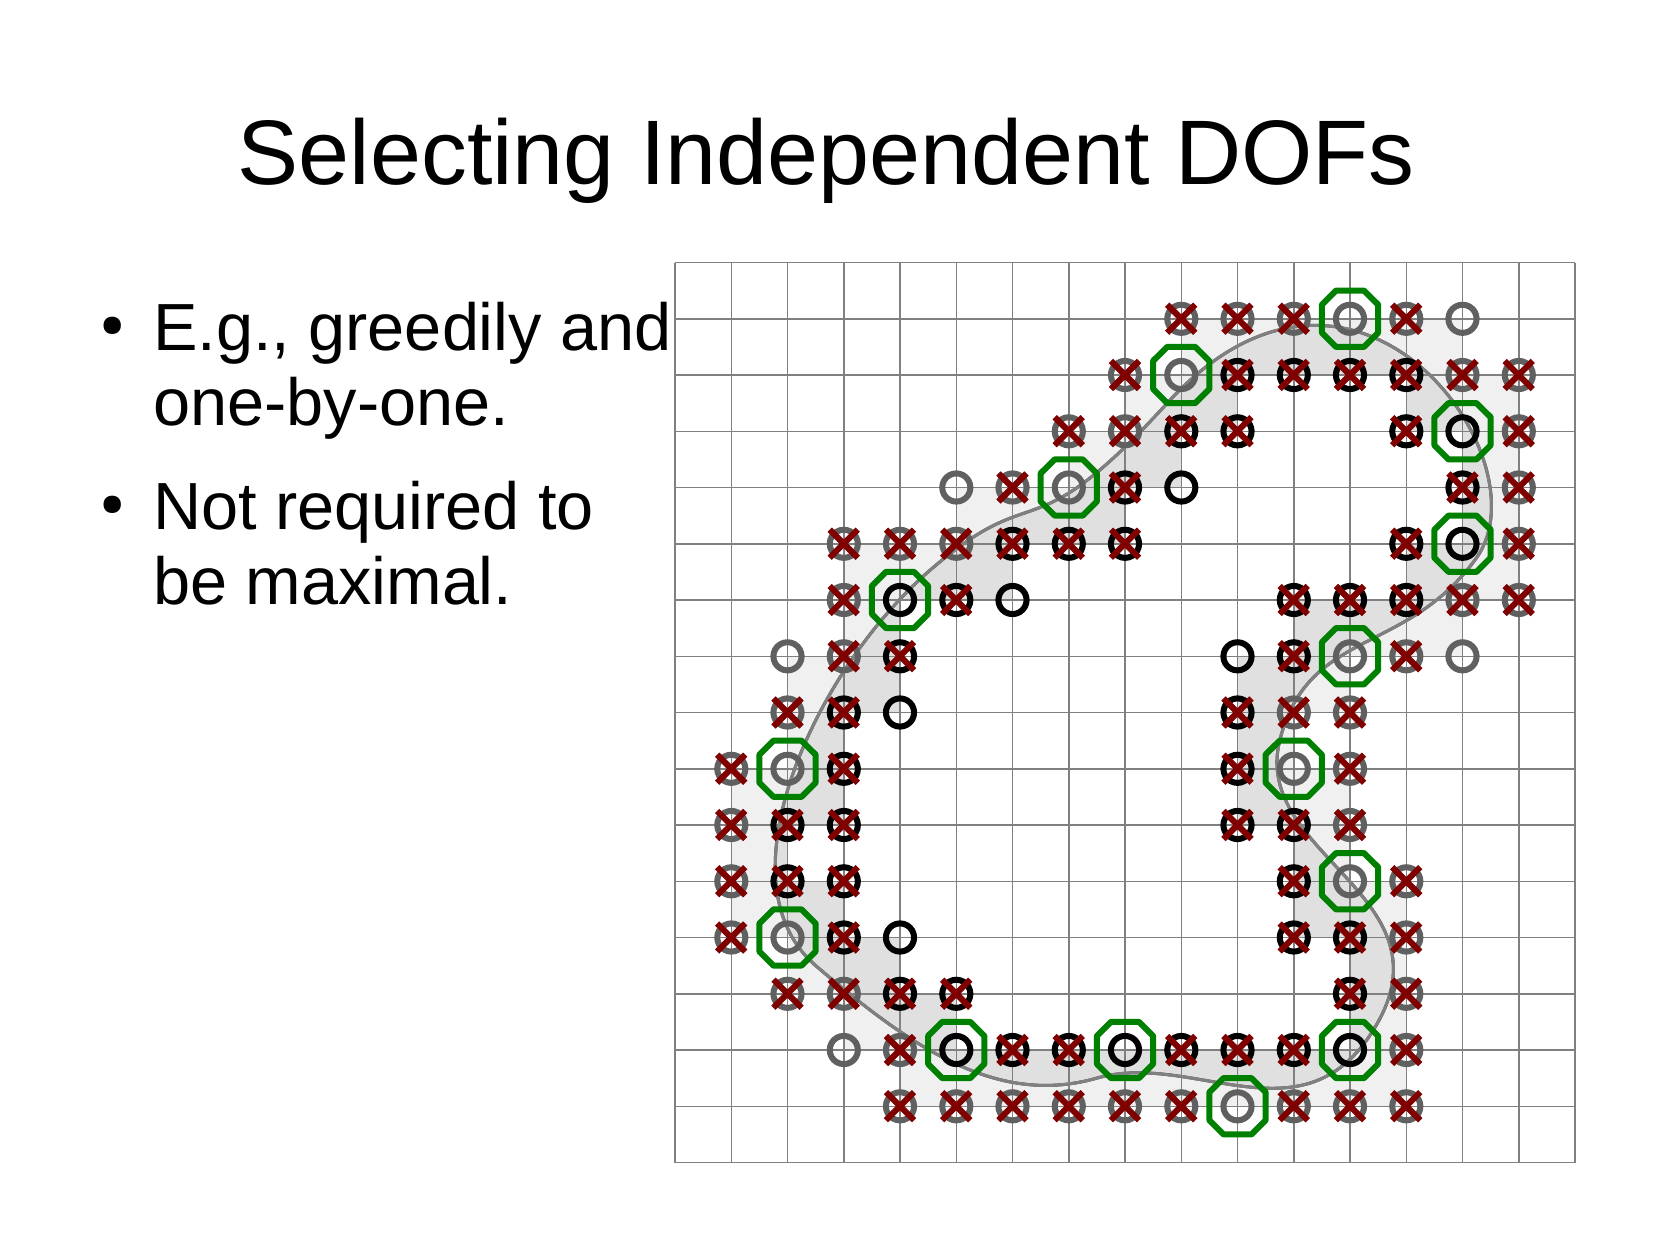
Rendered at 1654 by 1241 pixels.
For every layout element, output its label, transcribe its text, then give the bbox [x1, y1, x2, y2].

text_box [1295, 657, 1318, 695]
text_box [1351, 376, 1406, 431]
text_box [1013, 770, 1068, 824]
text_box [1295, 770, 1318, 793]
text_box [890, 590, 899, 599]
text_box [890, 938, 899, 948]
text_box [901, 657, 956, 712]
text_box [1126, 1040, 1135, 1049]
text_box [845, 938, 899, 993]
text_box [1182, 770, 1237, 824]
text_box [1013, 601, 1068, 656]
text_box [1100, 1025, 1124, 1049]
text_box [901, 770, 956, 824]
text_box [1283, 728, 1293, 737]
text_box [1325, 882, 1349, 906]
text_box [861, 995, 899, 1028]
text_box [982, 1051, 1012, 1080]
text_box [1182, 995, 1237, 1049]
text_box [1351, 545, 1406, 599]
text_box [1407, 488, 1462, 543]
text_box [1452, 432, 1462, 442]
text_box [1310, 826, 1349, 855]
text_box [1126, 488, 1181, 543]
text_box [1182, 657, 1237, 712]
text_box [1182, 938, 1237, 993]
text_box [1364, 642, 1375, 656]
text_box [1452, 533, 1462, 543]
text_box [1238, 882, 1293, 937]
text_box [1279, 744, 1293, 758]
text_box [845, 770, 899, 824]
text_box [1295, 488, 1349, 543]
text_box [1463, 545, 1473, 554]
text_box [1351, 1051, 1375, 1075]
text_box [845, 545, 899, 599]
text_box [1295, 770, 1304, 779]
text_box [1182, 1051, 1237, 1080]
text_box [1463, 533, 1473, 543]
text_box [1238, 770, 1287, 824]
text_box [1380, 624, 1406, 656]
text_box [957, 826, 1012, 881]
text_box [845, 713, 899, 768]
text_box [1351, 341, 1405, 374]
text_box [1325, 632, 1349, 656]
text_box [925, 559, 956, 599]
text_box [1282, 782, 1293, 793]
text_box [875, 575, 899, 599]
text_box [1182, 320, 1237, 359]
text_box [957, 488, 1012, 535]
text_box [1422, 601, 1431, 608]
text_box [1115, 1040, 1124, 1049]
text_box [1452, 421, 1462, 431]
text_box [957, 995, 1012, 1049]
text_box [1182, 488, 1237, 543]
text_box [789, 770, 812, 793]
text_box [974, 520, 1012, 543]
text_box [1269, 1090, 1280, 1106]
text_box [1295, 601, 1349, 656]
text_box [901, 995, 956, 1045]
text_box [788, 938, 794, 948]
text_box [946, 1051, 956, 1060]
text_box [788, 744, 801, 754]
text_box [1325, 864, 1336, 881]
text_box [790, 928, 798, 937]
text_box [901, 575, 916, 585]
text_box [1363, 882, 1375, 900]
text_box [901, 713, 910, 723]
text_box [901, 601, 910, 610]
text_box [845, 1040, 854, 1049]
text_box [1438, 432, 1462, 456]
text_box [1337, 1067, 1349, 1075]
text_box [1325, 328, 1349, 343]
text_box [845, 657, 899, 712]
text_box [763, 913, 782, 937]
text_box [861, 627, 899, 656]
text_box [1463, 444, 1478, 456]
text_box [1284, 759, 1293, 768]
text_box [1463, 461, 1488, 487]
text_box [1269, 770, 1279, 790]
text_box [1295, 327, 1349, 374]
text_box [1351, 995, 1387, 1026]
text_box [901, 1051, 956, 1106]
text_box [801, 750, 812, 768]
text_box [914, 583, 925, 599]
text_box [1126, 376, 1163, 426]
text_box [1377, 1002, 1406, 1049]
text_box [1227, 646, 1237, 656]
text_box [1070, 488, 1124, 543]
text_box [1238, 601, 1293, 656]
text_box [808, 713, 843, 768]
text_box [777, 928, 787, 937]
text_box [1182, 1079, 1212, 1106]
text_box [1463, 407, 1487, 431]
text_box [901, 826, 956, 881]
text_box [957, 713, 1012, 768]
text_box [1070, 489, 1079, 498]
text_box [1070, 432, 1120, 469]
text_box [1126, 1025, 1150, 1049]
text_box [1013, 1085, 1068, 1106]
text_box [1351, 649, 1360, 656]
text_box [1463, 488, 1489, 521]
text_box [1182, 882, 1237, 937]
text_box [1086, 479, 1093, 487]
text_box [1058, 488, 1068, 495]
text_box [1115, 1051, 1124, 1060]
text_box [1340, 646, 1349, 654]
text_box [1070, 995, 1124, 1049]
text_box [1070, 938, 1124, 993]
text_box [1070, 770, 1124, 824]
text_box [1351, 601, 1406, 634]
text_box [1351, 896, 1365, 906]
text_box [1325, 1051, 1340, 1070]
text_box [1353, 1053, 1360, 1060]
text_box [1238, 938, 1293, 993]
text_box [875, 601, 886, 617]
text_box [957, 1051, 967, 1060]
text_box [732, 826, 775, 881]
text_box [1126, 545, 1181, 599]
text_box [1050, 502, 1068, 512]
text_box [1334, 857, 1349, 867]
text_box [890, 927, 899, 937]
text_box [957, 1067, 971, 1075]
text_box [1238, 826, 1293, 881]
text_box [1295, 995, 1349, 1049]
text_box [1070, 882, 1124, 937]
text_box [1367, 1036, 1375, 1049]
text_box [1044, 488, 1055, 502]
text_box [1238, 646, 1248, 656]
text_box [1295, 432, 1349, 487]
text_box [1238, 657, 1248, 667]
text_box [1126, 995, 1181, 1049]
text_box [1070, 826, 1124, 881]
text_box [890, 702, 899, 712]
text_box [788, 657, 840, 712]
text_box [1269, 750, 1276, 768]
text_box [1238, 488, 1293, 543]
text_box [763, 770, 786, 793]
text_box [901, 927, 910, 937]
text_box [1351, 432, 1406, 487]
text_box [1145, 407, 1181, 431]
text_box [1070, 545, 1124, 599]
text_box [1340, 320, 1349, 327]
text_box [1157, 376, 1175, 398]
text_box [1434, 376, 1462, 400]
text_box [1100, 452, 1124, 487]
text_box [1126, 1051, 1135, 1060]
text_box [1238, 332, 1293, 374]
text_box [957, 882, 1012, 937]
text_box [1438, 545, 1462, 568]
text_box [957, 1075, 1012, 1106]
text_box [1182, 365, 1192, 374]
text_box [1351, 1025, 1369, 1039]
text_box [1478, 432, 1487, 448]
text_box [1238, 432, 1293, 487]
text_box [1182, 477, 1192, 487]
text_box [884, 614, 899, 625]
text_box [1213, 349, 1237, 374]
text_box [1296, 1077, 1349, 1106]
text_box [1326, 664, 1349, 681]
text_box [1171, 376, 1181, 385]
text_box [1227, 1096, 1237, 1106]
text_box [1238, 320, 1278, 343]
text_box [1002, 601, 1012, 610]
text_box [957, 488, 967, 498]
text_box [965, 1051, 981, 1069]
text_box [1013, 545, 1068, 599]
text_box [901, 938, 910, 948]
text_box [1013, 1051, 1068, 1083]
text_box [901, 601, 925, 625]
text_box [1013, 509, 1068, 543]
text_box [1013, 601, 1023, 610]
text_box [1351, 909, 1385, 937]
text_box [1438, 519, 1462, 543]
text_box [788, 963, 829, 993]
text_box [1227, 657, 1237, 667]
text_box [1100, 1051, 1124, 1073]
text_box [845, 1005, 897, 1049]
text_box [1492, 488, 1518, 543]
text_box [1463, 519, 1486, 543]
text_box [1126, 657, 1181, 712]
text_box [1351, 1040, 1359, 1049]
text_box [788, 826, 843, 881]
text_box [1238, 995, 1293, 1049]
text_box [777, 770, 787, 779]
text_box [845, 601, 876, 643]
text_box [946, 1040, 956, 1049]
text_box [1126, 601, 1181, 656]
text_box [1351, 1051, 1406, 1106]
text_box [1407, 545, 1459, 599]
text_box [832, 677, 843, 697]
text_box [932, 1054, 956, 1075]
text_box [1340, 1040, 1349, 1049]
text_box [1126, 432, 1181, 487]
text_box [780, 897, 787, 906]
text_box [845, 882, 899, 937]
text_box [1238, 1088, 1262, 1106]
text_box [788, 913, 812, 937]
text_box [1238, 713, 1281, 768]
text_box [1171, 477, 1181, 487]
text_box [1452, 320, 1462, 329]
text_box [1340, 1051, 1349, 1060]
text_box [1182, 826, 1237, 881]
text_box [1438, 407, 1459, 431]
text_box [1363, 320, 1375, 334]
text_box [1463, 421, 1469, 431]
text_box [1171, 488, 1181, 498]
text_box [1013, 488, 1039, 515]
text_box [901, 938, 956, 993]
text_box [1463, 545, 1518, 599]
text_box [957, 770, 1012, 824]
text_box [1182, 376, 1191, 384]
text_box [1472, 545, 1487, 568]
text_box [901, 882, 956, 937]
text_box [1295, 1051, 1326, 1084]
text_box [890, 713, 899, 723]
text_box [1174, 393, 1181, 400]
text_box [1394, 952, 1406, 979]
text_box [1351, 334, 1368, 343]
text_box [1351, 488, 1406, 543]
text_box [901, 713, 956, 768]
text_box [1407, 601, 1462, 656]
text_box [1152, 1051, 1181, 1074]
text_box [1463, 376, 1518, 431]
text_box [1407, 320, 1462, 374]
text_box [1407, 376, 1449, 431]
text_box [1182, 432, 1237, 487]
text_box [1013, 657, 1068, 712]
text_box [1295, 839, 1325, 881]
text_box [901, 545, 941, 574]
text_box [1070, 1051, 1102, 1082]
text_box [813, 938, 843, 979]
text_box [1351, 632, 1368, 642]
text_box [1284, 770, 1293, 779]
text_box [1126, 882, 1181, 937]
text_box [1325, 657, 1333, 664]
text_box [1013, 882, 1068, 937]
text_box [1238, 376, 1293, 431]
text_box [845, 826, 899, 881]
text_box [788, 882, 843, 937]
text_box [1126, 826, 1181, 881]
text_box [1295, 545, 1349, 599]
text_box [1295, 882, 1349, 937]
text_box [788, 657, 798, 667]
text_box [1013, 826, 1068, 881]
text_box [788, 951, 804, 962]
text_box [901, 601, 956, 656]
text_box [1463, 558, 1473, 568]
text_box [1325, 1025, 1349, 1049]
text_box [1126, 1075, 1181, 1106]
text_box [1379, 320, 1406, 352]
text_box [1238, 545, 1293, 599]
text_box [788, 758, 795, 768]
text_box [777, 841, 787, 866]
text_box [1463, 432, 1471, 442]
text_box [1126, 1051, 1150, 1071]
text_box [823, 703, 829, 712]
text_box [1013, 590, 1023, 599]
text_box [1238, 1096, 1248, 1106]
text_box [788, 770, 843, 824]
text_box [1301, 674, 1349, 712]
text_box [1340, 657, 1349, 667]
text_box [1452, 646, 1462, 656]
list E.g., greedily and one-by-one. Not required to be maximal. [82, 290, 674, 1109]
text_box [932, 1025, 956, 1049]
text_box [1126, 938, 1181, 993]
text_box [1238, 657, 1293, 712]
text_box [1013, 938, 1068, 993]
text_box [1182, 350, 1206, 370]
text_box [957, 1025, 981, 1049]
text_box [1373, 882, 1406, 934]
text_box [1070, 1078, 1124, 1106]
text_box [732, 770, 782, 824]
text_box [1182, 376, 1237, 431]
text_box [957, 938, 1012, 993]
text_box [1407, 432, 1462, 487]
text_box [1213, 1085, 1237, 1106]
title Selecting Independent DOFs [82, 49, 1571, 257]
text_box [1182, 545, 1237, 599]
text_box [1182, 376, 1206, 400]
text_box [1002, 590, 1012, 599]
text_box [1070, 488, 1093, 512]
text_box [802, 938, 812, 954]
text_box [1295, 938, 1349, 993]
text_box [1013, 713, 1068, 768]
text_box [1351, 938, 1391, 993]
text_box [957, 1040, 967, 1049]
text_box [1182, 713, 1237, 768]
text_box [1070, 713, 1124, 768]
text_box [901, 702, 910, 712]
text_box [1126, 770, 1181, 824]
text_box [1182, 601, 1237, 656]
text_box [788, 713, 817, 738]
text_box [1013, 995, 1068, 1049]
text_box [1070, 477, 1078, 487]
text_box [1351, 320, 1360, 328]
text_box [1070, 463, 1092, 479]
text_box [1452, 545, 1462, 554]
text_box [957, 545, 1012, 599]
text_box [1070, 601, 1124, 656]
text_box [1295, 376, 1349, 431]
text_box [1070, 657, 1124, 712]
text_box [1295, 770, 1349, 824]
text_box [957, 657, 1012, 712]
text_box [1340, 882, 1349, 892]
text_box [732, 882, 777, 937]
text_box [1182, 488, 1192, 498]
text_box [1238, 1051, 1293, 1086]
text_box [1485, 432, 1518, 487]
text_box [957, 601, 1012, 656]
text_box [1126, 713, 1181, 768]
